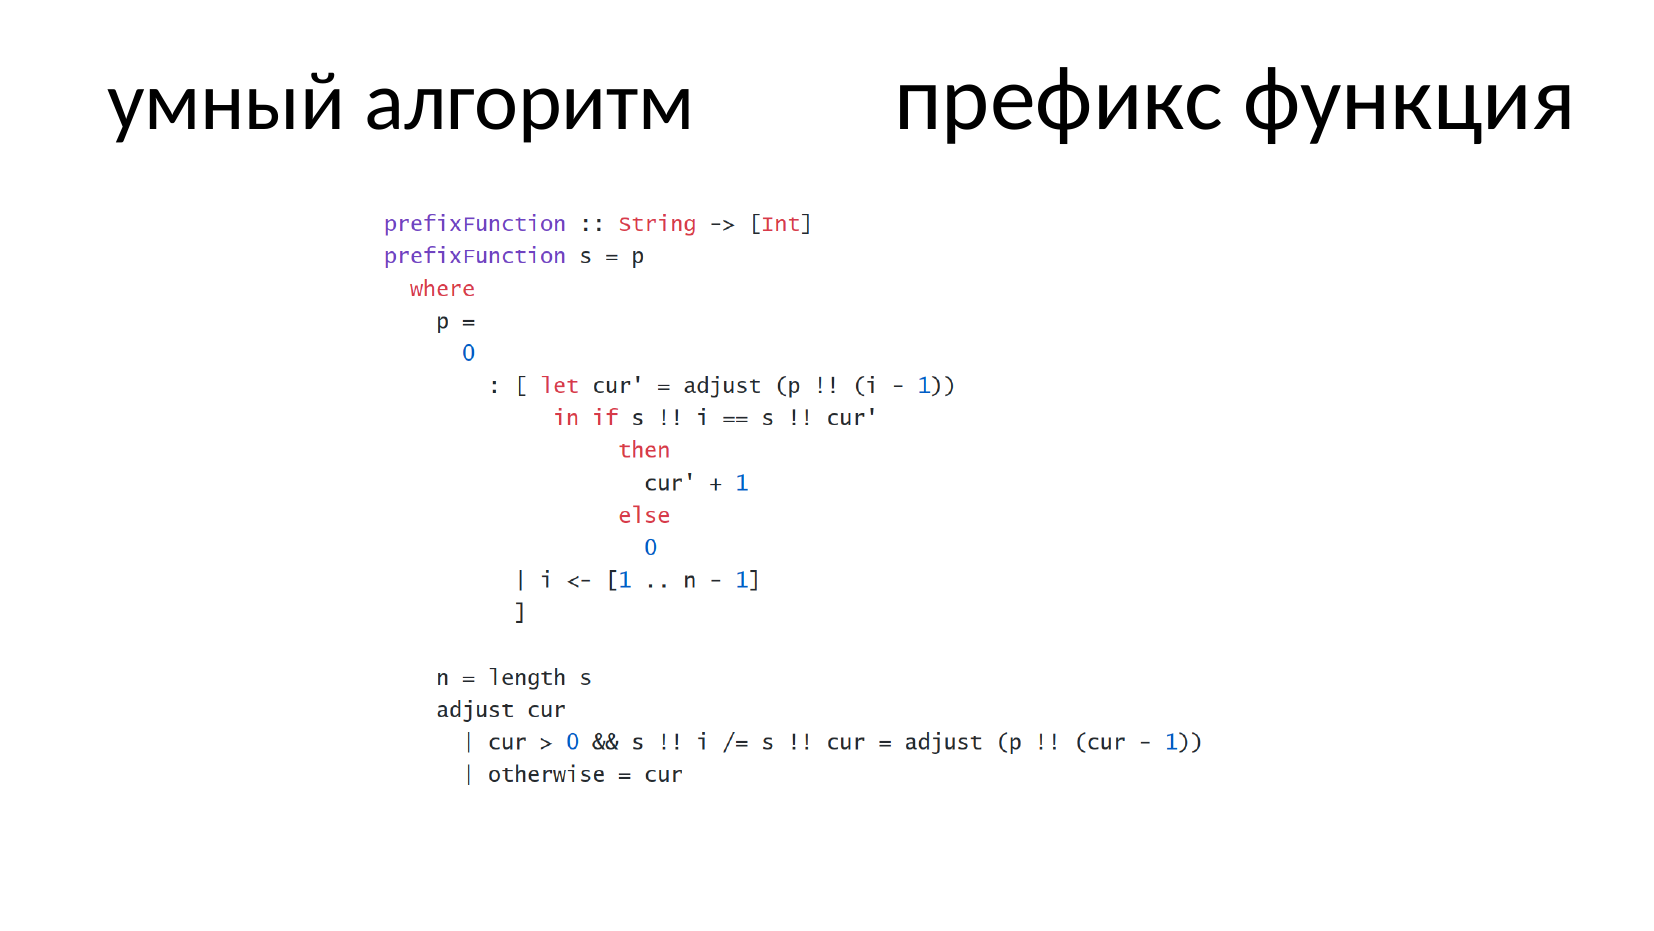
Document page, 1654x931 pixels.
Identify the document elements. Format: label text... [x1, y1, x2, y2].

title умный алгоритм префикс функция [88, 29, 1577, 185]
picture [366, 199, 1240, 843]
